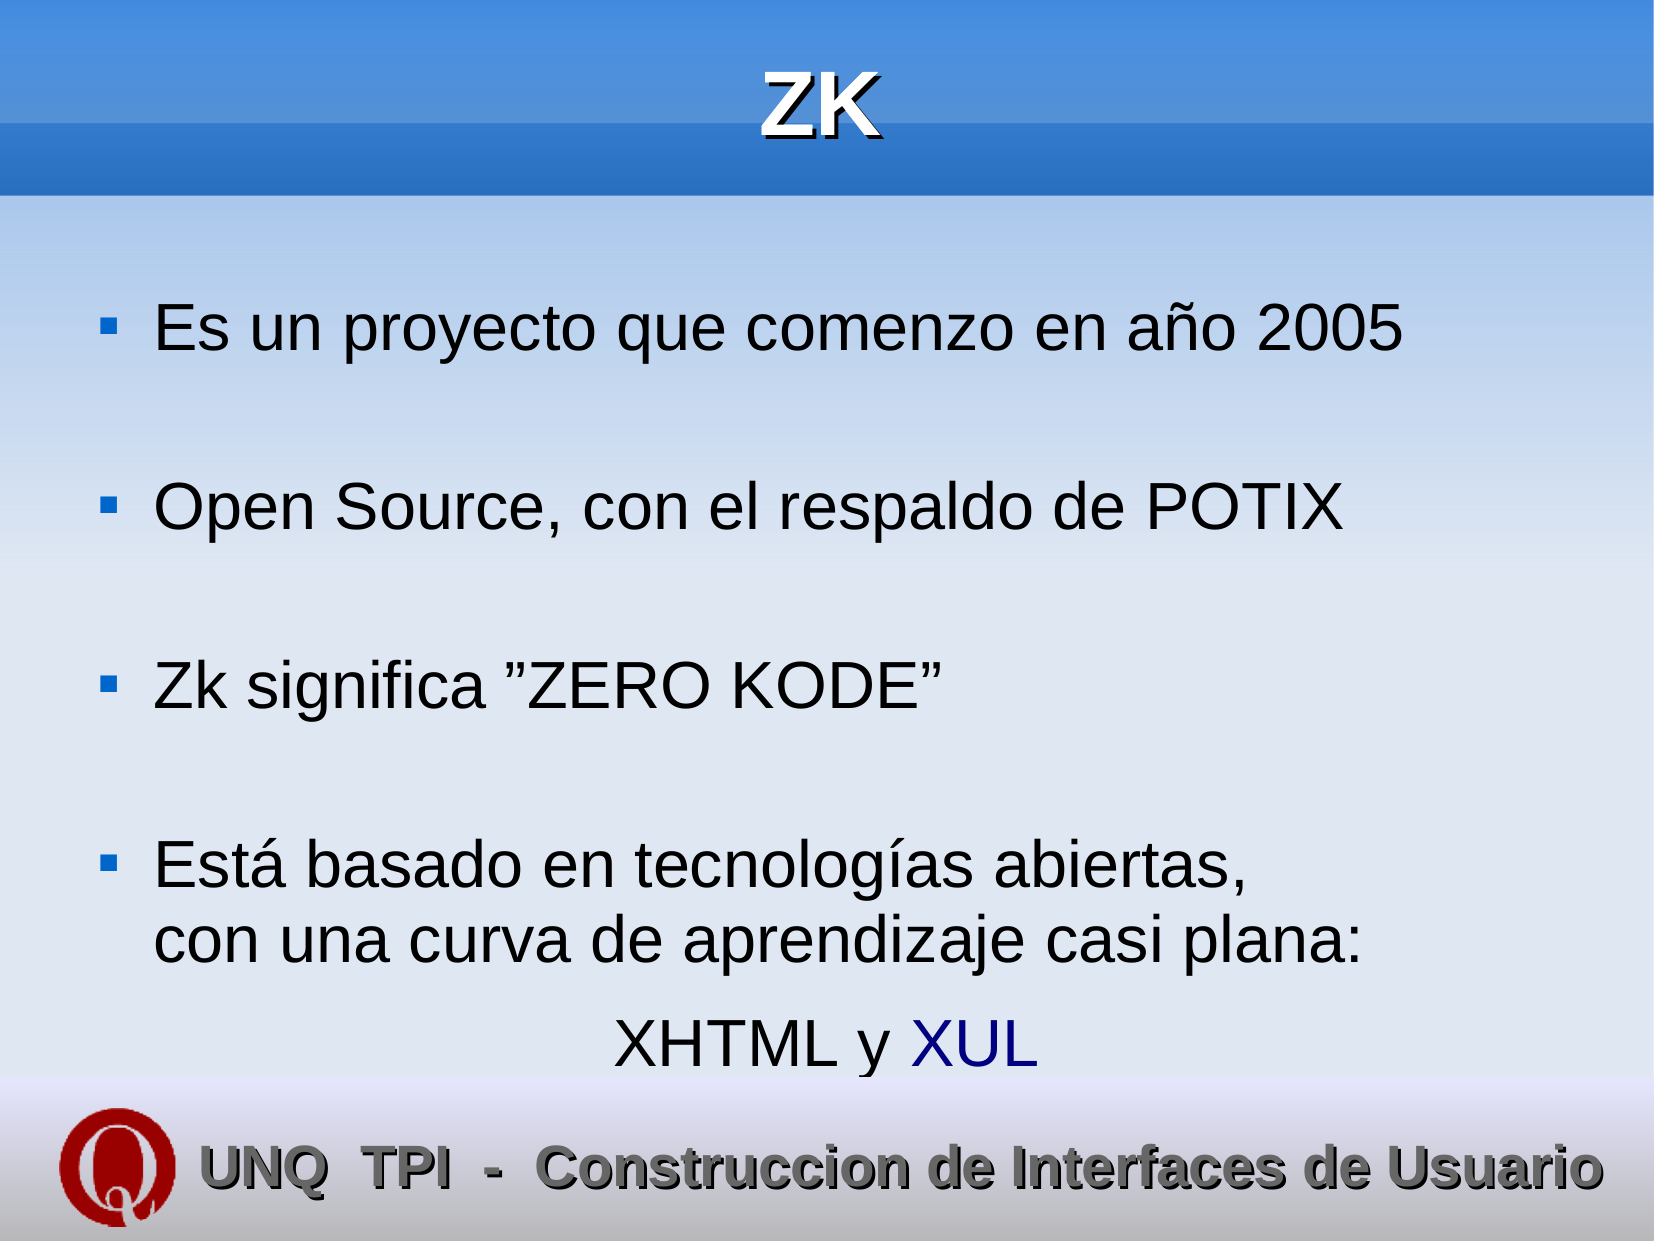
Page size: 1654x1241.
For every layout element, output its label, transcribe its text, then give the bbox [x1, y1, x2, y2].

picture [0, 0, 1654, 1077]
picture [59, 1108, 178, 1227]
list Es un proyecto que comenzo en año 2005 Open Source, con el respaldo de POTIX Zk significa ”ZERO KODE” Está basado en tecnologías abiertas, con una curva de aprendizaje casi plana: XHTML y XUL [82, 290, 1571, 1077]
title ZK [76, 0, 1566, 208]
title UNQ TPI - Construccion de Interfaces de Usuario [0, 1077, 1654, 1241]
